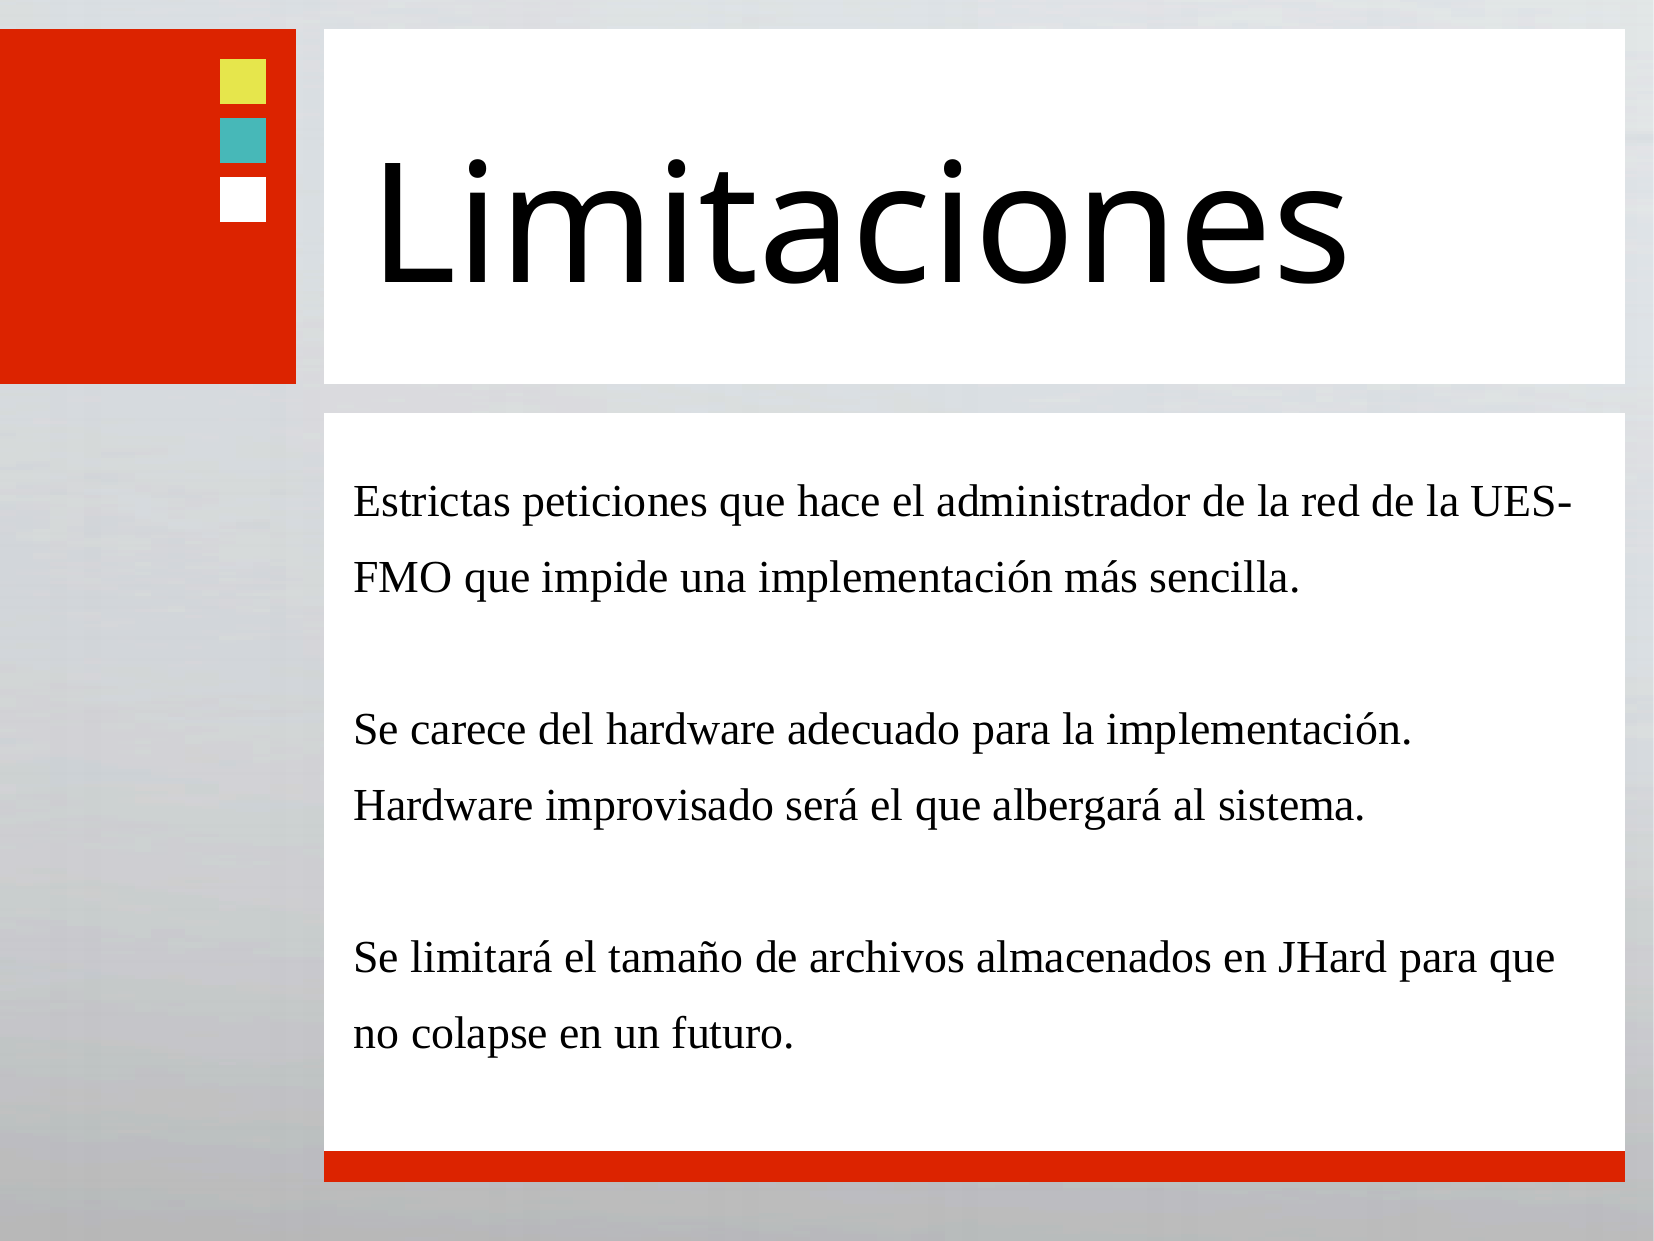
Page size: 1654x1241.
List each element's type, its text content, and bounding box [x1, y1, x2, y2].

picture [0, 0, 1654, 1241]
text_box Estrictas peticiones que hace el administrador de la red de la UES-FMO que impide una implementación más sencilla. Se carece del hardware adecuado para la implementación. Hardware improvisado será el que albergará al sistema. Se limitará el tamaño de archivos almacenados en JHard para que no colapse en un futuro. [338, 442, 1595, 1142]
text_box Limitaciones [354, 96, 1595, 301]
